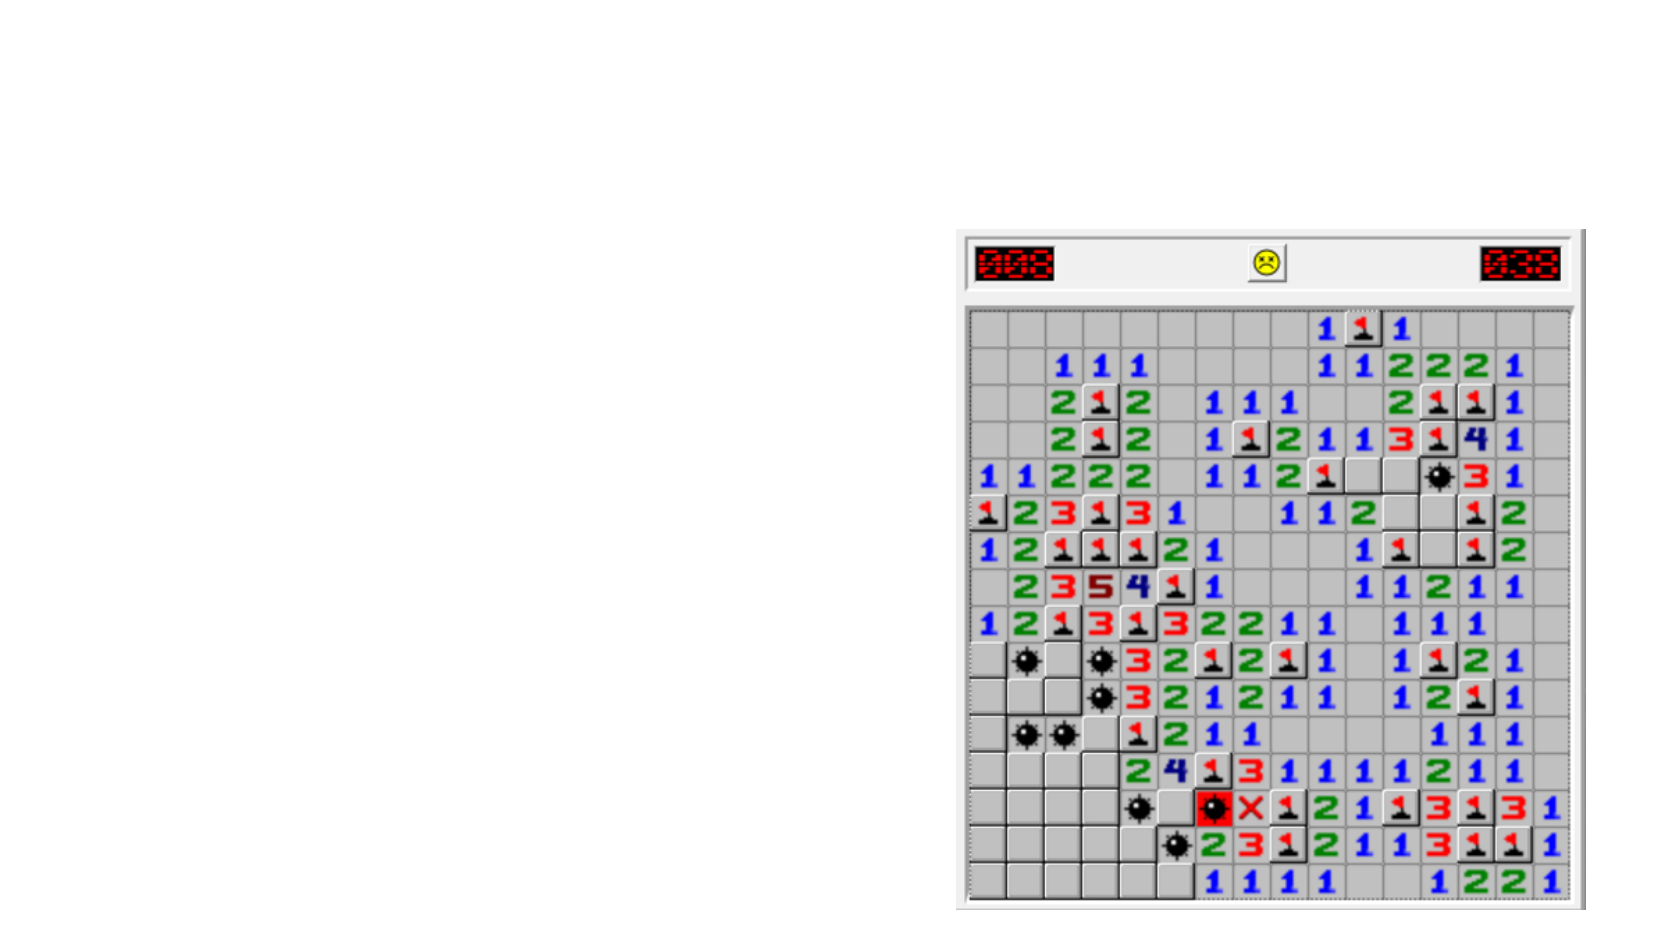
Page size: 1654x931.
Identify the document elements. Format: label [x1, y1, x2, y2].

picture [956, 229, 1586, 910]
